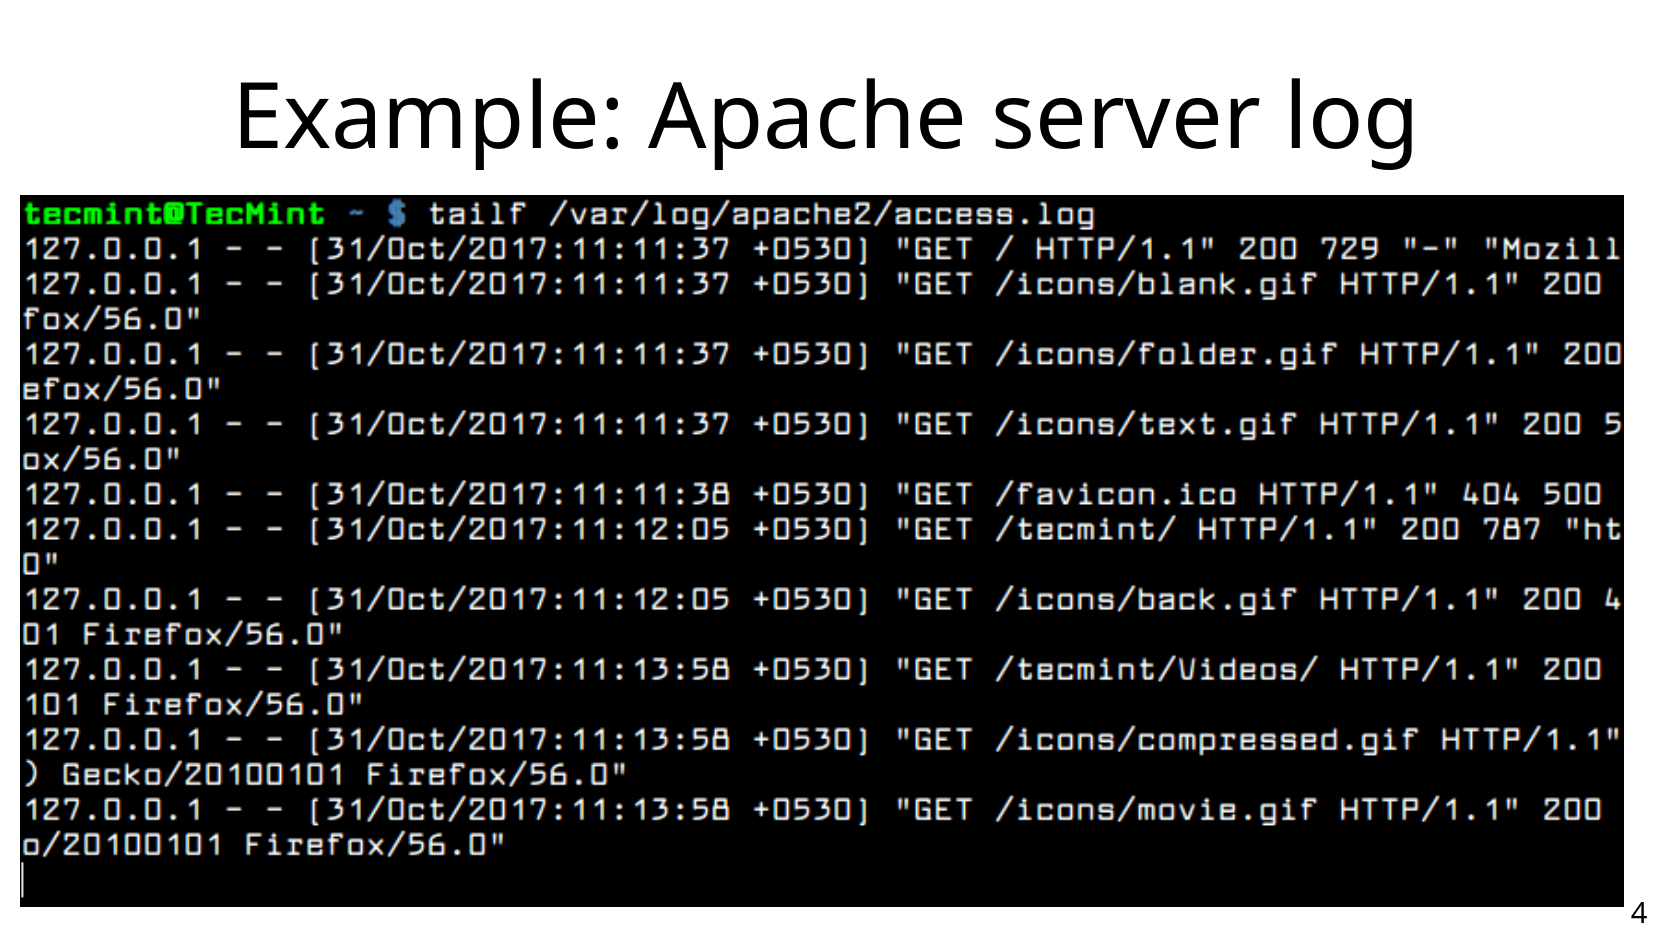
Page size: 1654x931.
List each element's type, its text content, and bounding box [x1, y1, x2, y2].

title Example: Apache server log [82, 1, 1571, 195]
picture [20, 195, 1624, 907]
